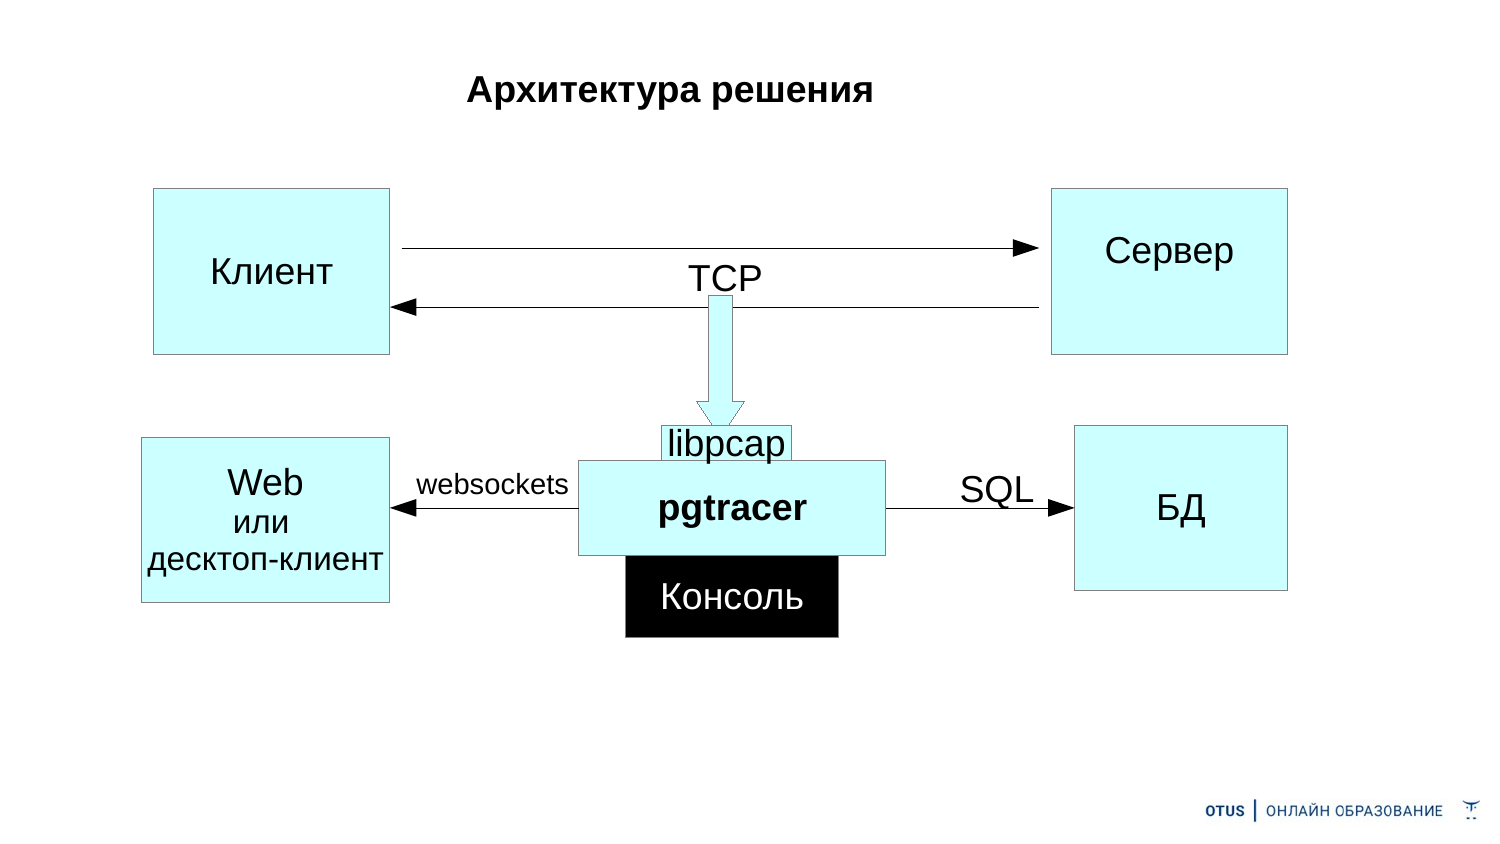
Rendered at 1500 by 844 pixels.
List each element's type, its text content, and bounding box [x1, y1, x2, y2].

text_box Консоль [625, 555, 839, 638]
text_box libpcap [661, 425, 792, 461]
text_box Сервер [1051, 188, 1288, 355]
text_box libpcap [770, 438, 780, 454]
picture [1205, 799, 1482, 826]
text_box Web или десктоп-клиент [141, 437, 390, 603]
text_box pgtracer [578, 460, 886, 556]
text_box Архитектура решения [451, 61, 887, 120]
text_box SQL [944, 460, 1050, 542]
text_box libpcap [710, 438, 720, 454]
text_box БД [1074, 425, 1288, 591]
text_box TCP [673, 250, 779, 308]
text_box [696, 308, 745, 425]
text_box websockets [401, 460, 585, 509]
text_box Клиент [153, 188, 390, 355]
